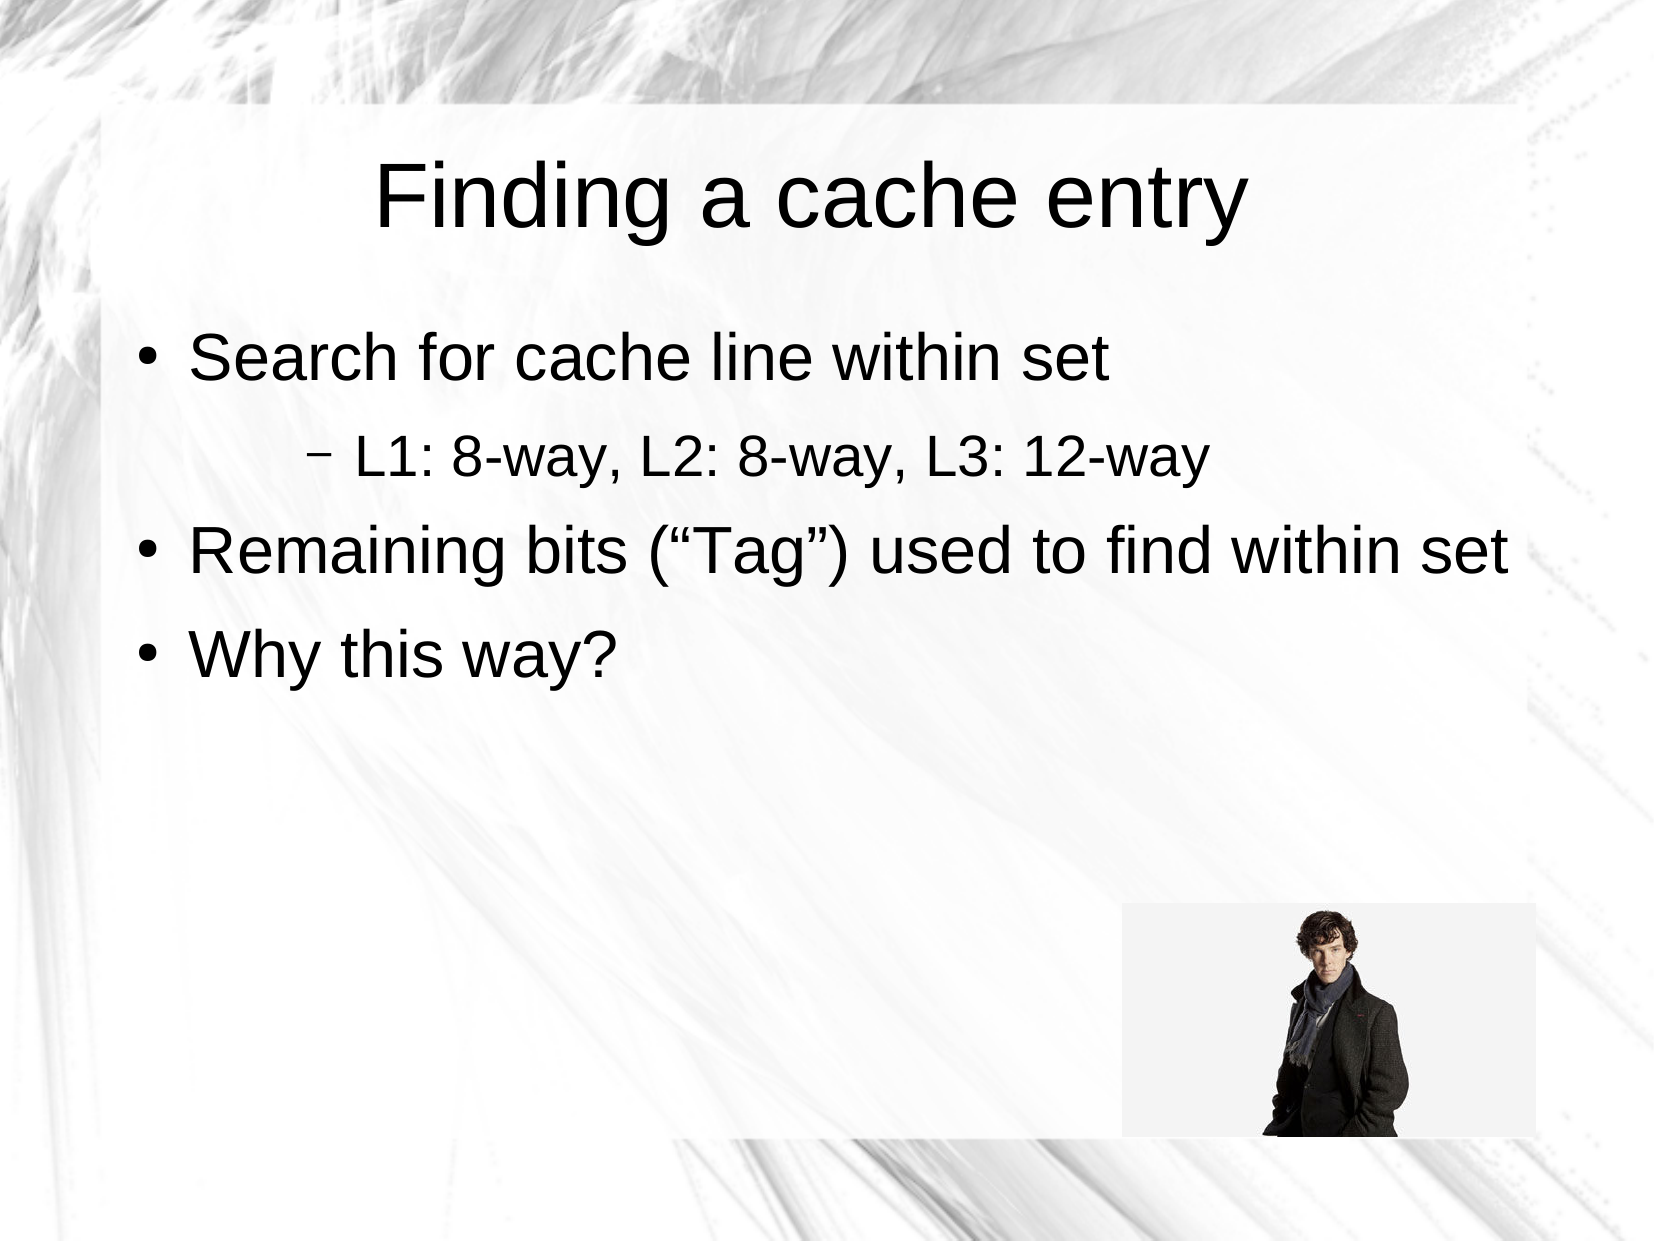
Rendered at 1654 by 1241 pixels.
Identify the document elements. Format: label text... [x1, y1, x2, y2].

picture [0, 0, 1654, 1241]
title Finding a cache entry [118, 112, 1506, 281]
list Search for cache line within set L1: 8-way, L2: 8-way, L3: 12-way Remaining bits (“Tag”) used to find within set Why this way? [118, 319, 1571, 1040]
